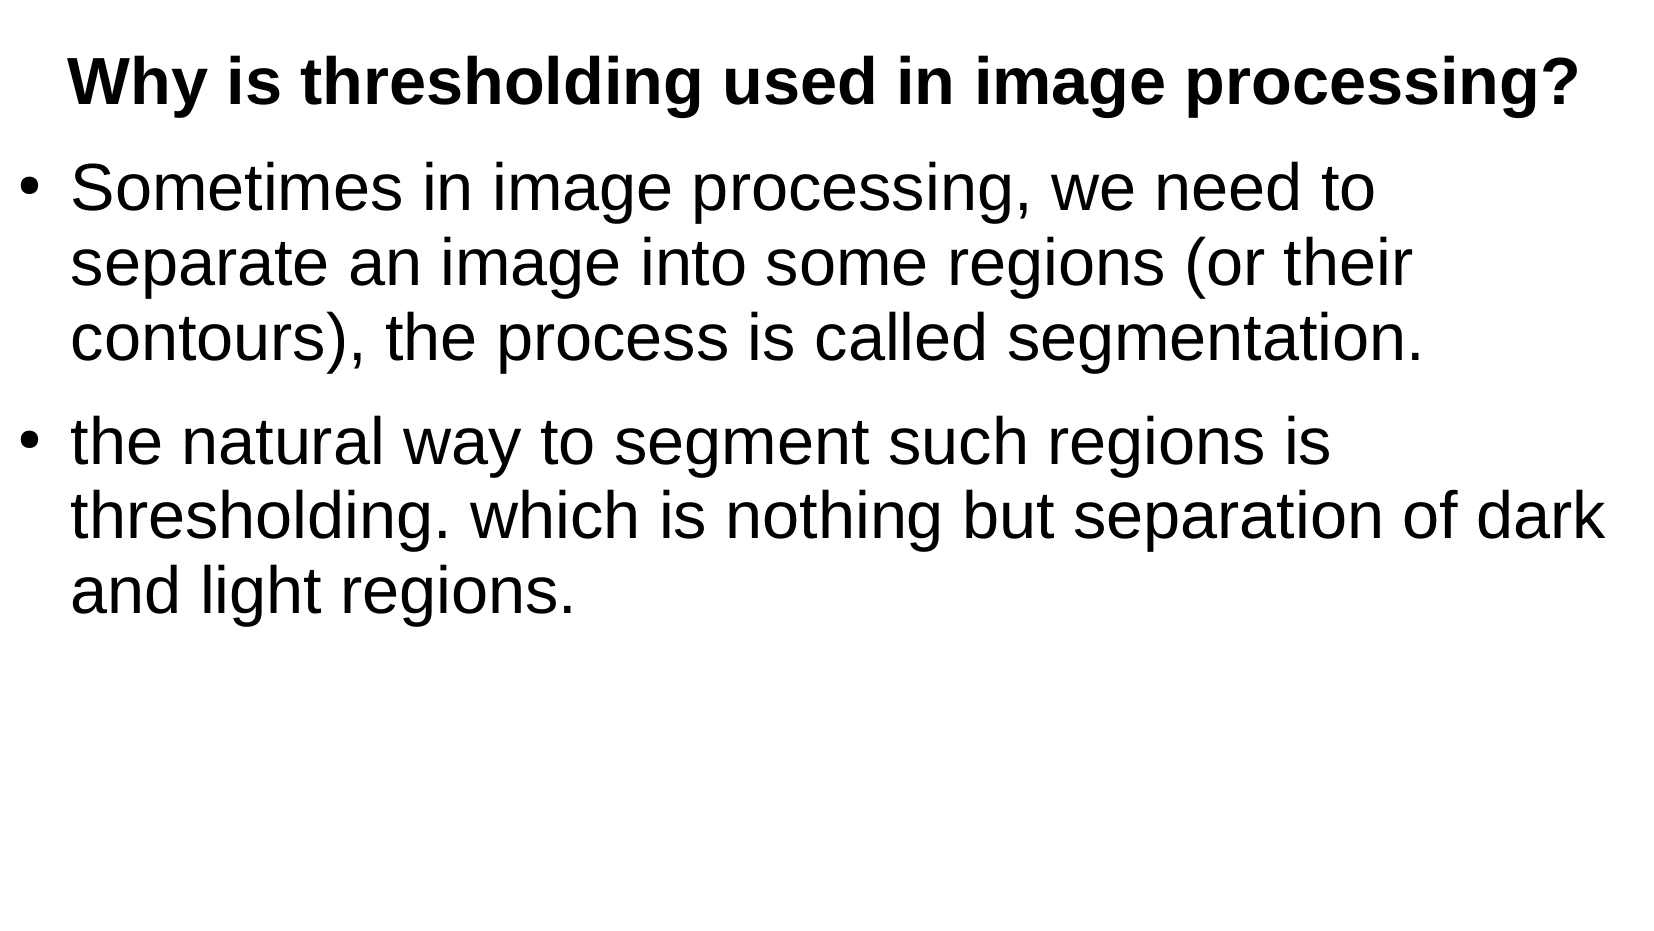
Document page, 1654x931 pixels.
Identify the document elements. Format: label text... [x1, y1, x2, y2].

title Why is thresholding used in image processing? [0, 12, 1651, 150]
list Sometimes in image processing, we need to separate an image into some regions (or their contours), the process is called segmentation. the natural way to segment such regions is thresholding. which is nothing but separation of dark and light regions. [0, 150, 1651, 931]
